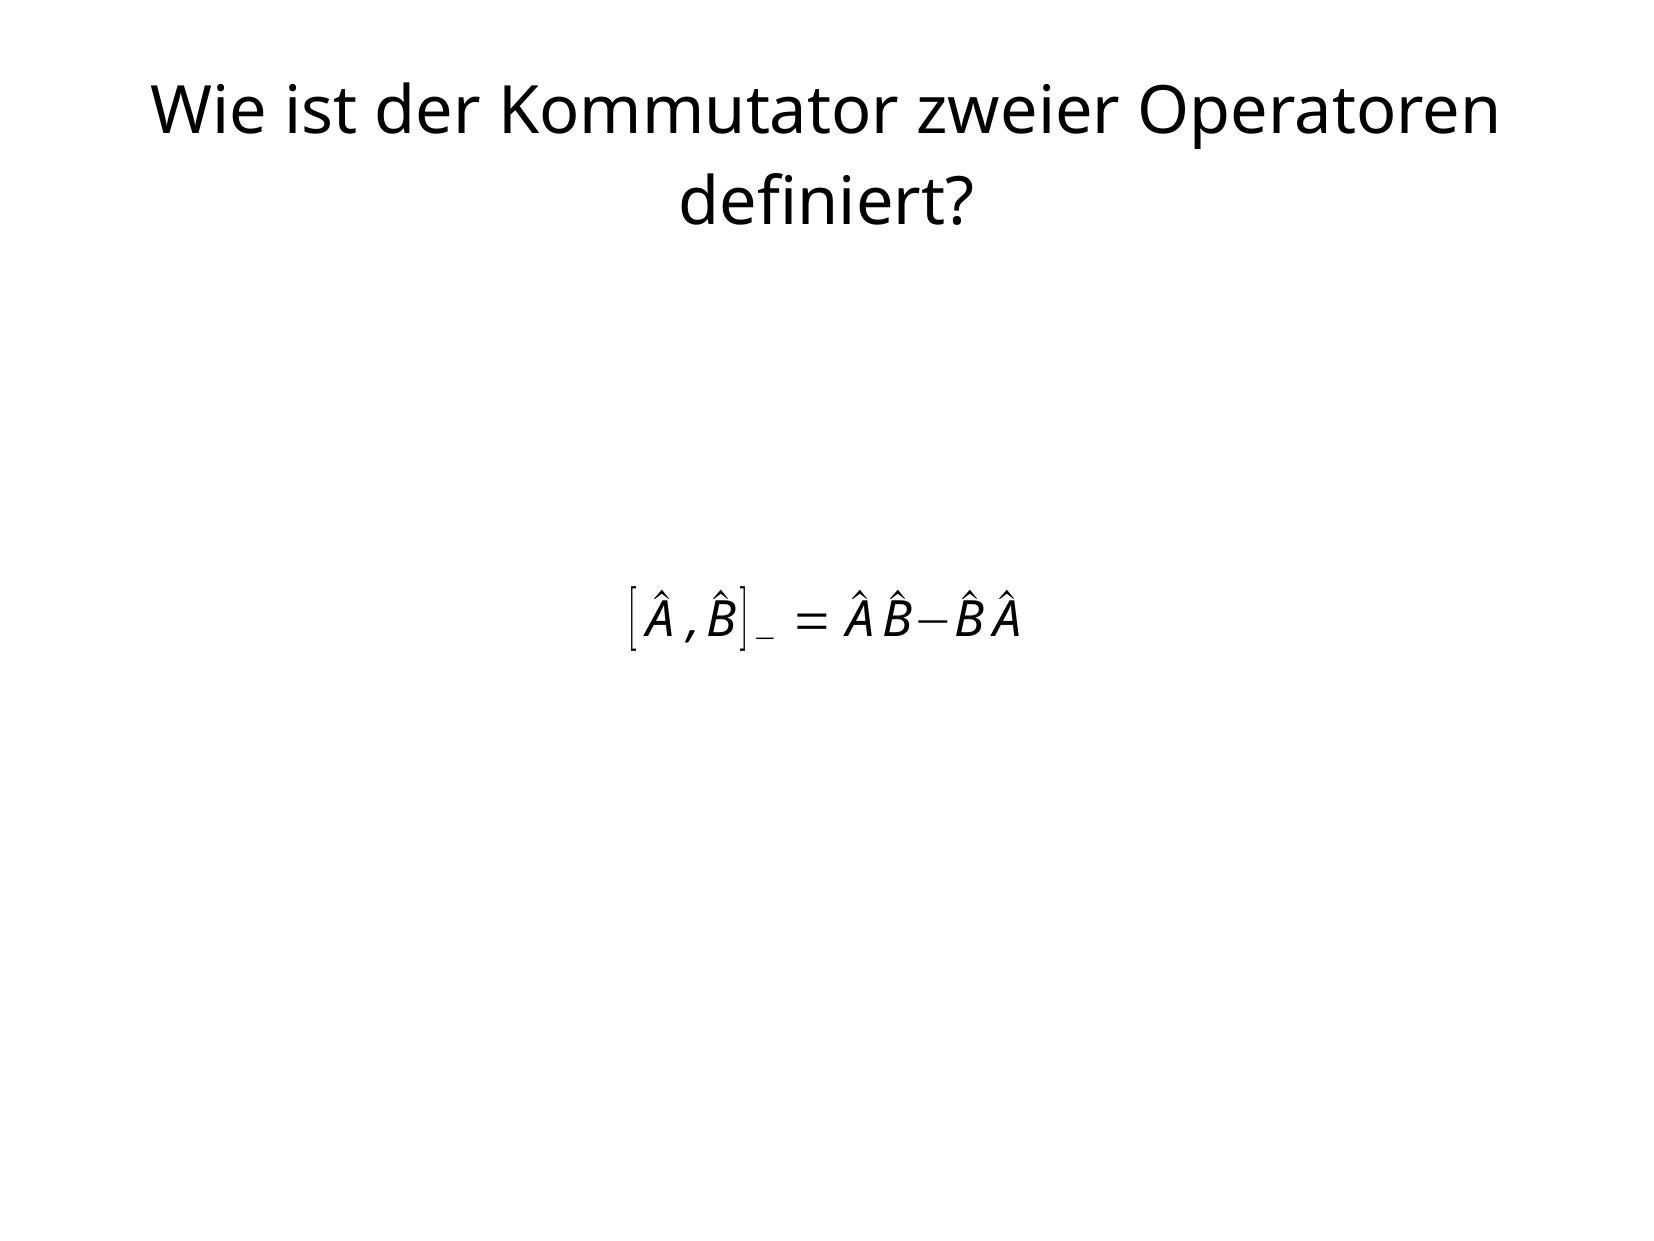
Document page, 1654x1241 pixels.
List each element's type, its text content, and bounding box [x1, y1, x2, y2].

title Wie ist der Kommutator zweier Operatoren definiert? [82, 49, 1571, 257]
chart [623, 583, 1031, 657]
